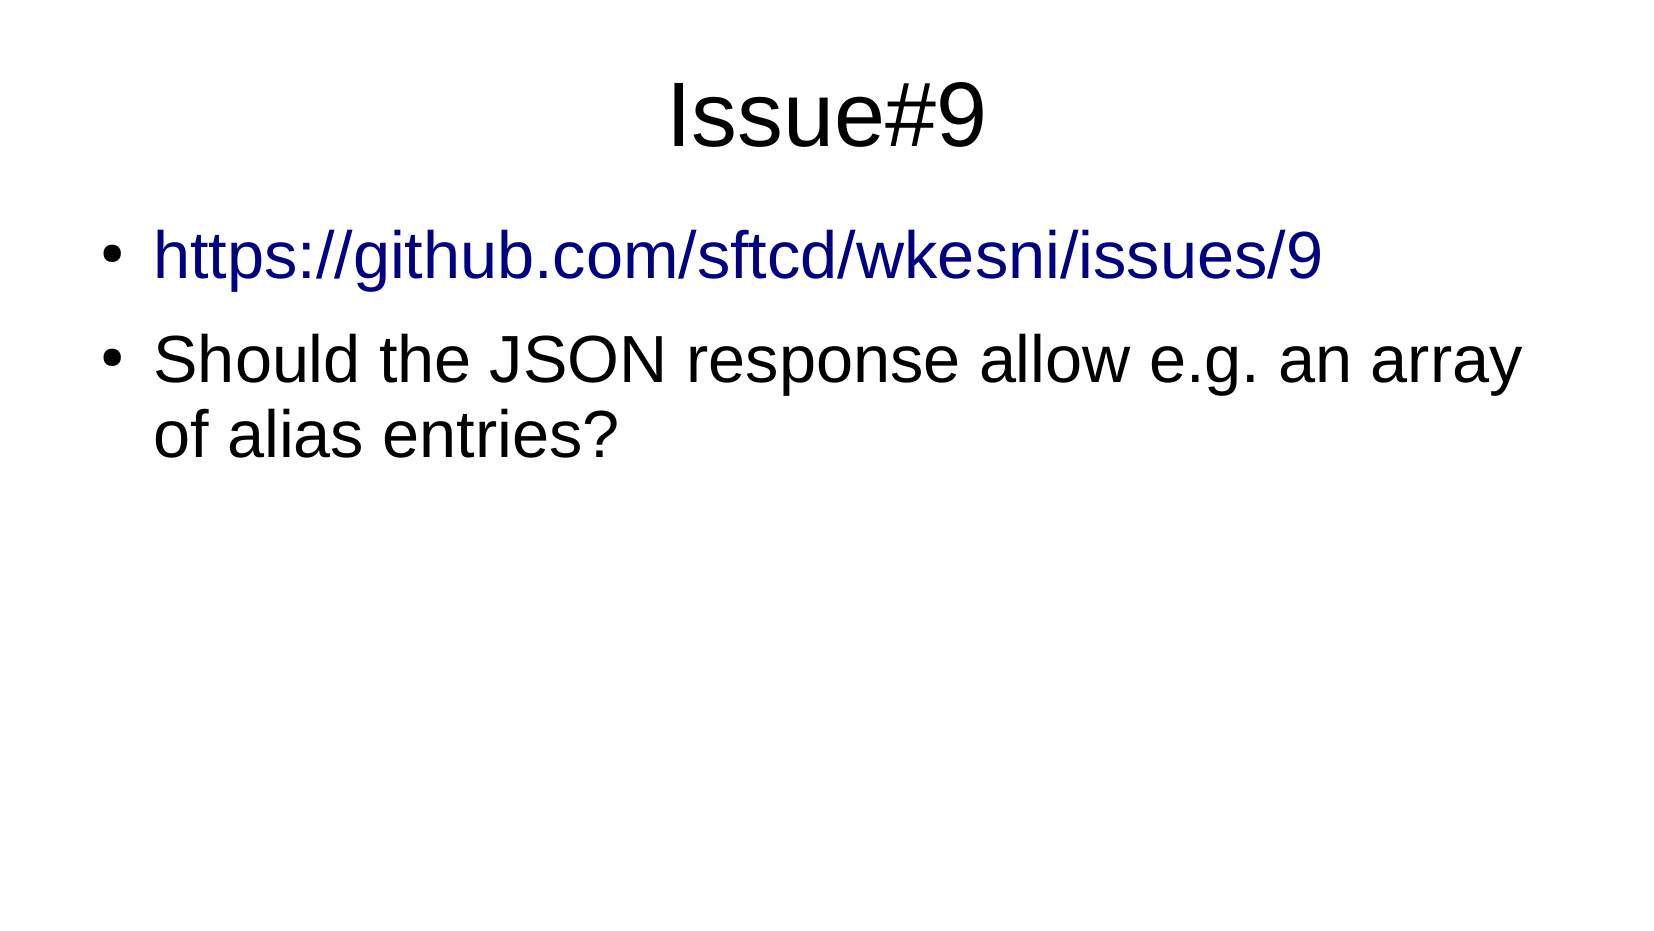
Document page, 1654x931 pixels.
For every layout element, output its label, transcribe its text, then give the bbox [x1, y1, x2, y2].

title Issue#9 [82, 37, 1571, 193]
list https://github.com/sftcd/wkesni/issues/9 Should the JSON response allow e.g. an array of alias entries? [82, 217, 1571, 758]
